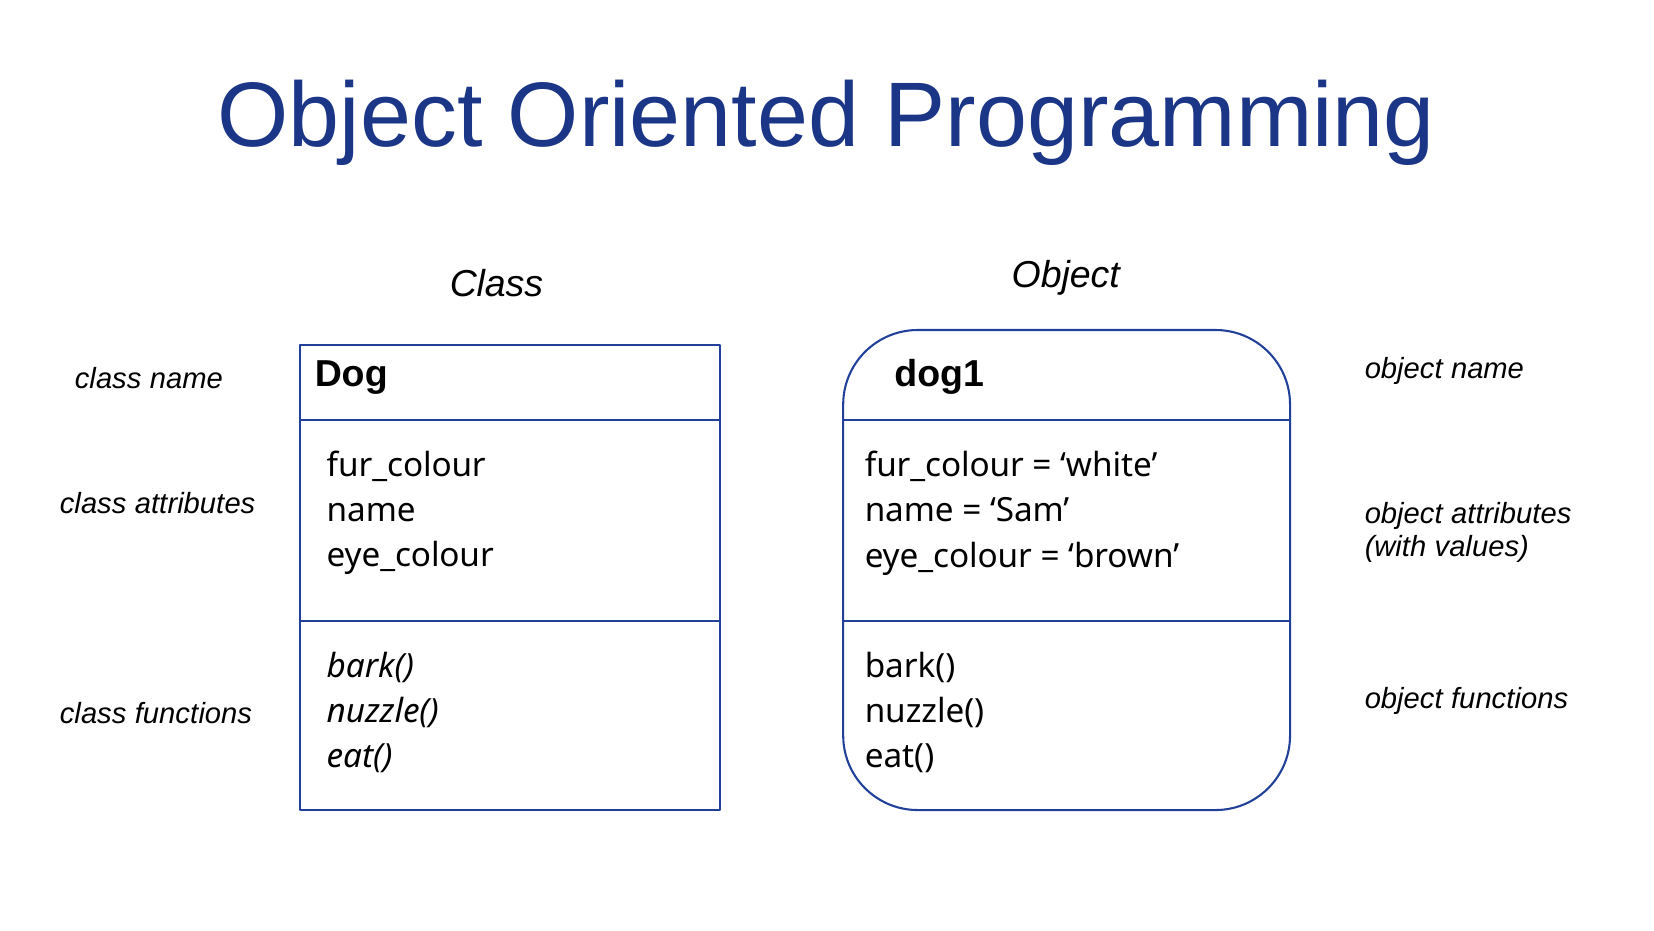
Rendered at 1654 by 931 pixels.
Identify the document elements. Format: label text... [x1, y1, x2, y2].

text_box Object [996, 246, 1471, 346]
text_box Class [435, 255, 856, 312]
title Object Oriented Programming [82, 37, 1572, 193]
text_box dog1 [879, 345, 1300, 402]
text_box object attributes (with values) [1350, 489, 1591, 571]
text_box class functions [45, 690, 286, 771]
text_box object name [1350, 345, 1546, 393]
text_box [843, 330, 1291, 767]
text_box bark() nuzzle() eat() [850, 634, 1271, 774]
text_box fur_colour name eye_colour [311, 433, 732, 615]
text_box bark() nuzzle() eat() [311, 634, 732, 774]
text_box [300, 402, 721, 811]
text_box fur_colour = ‘white’ name = ‘Sam’ eye_colour = ‘brown’ [850, 433, 1321, 725]
text_box class attributes [45, 480, 286, 561]
text_box class name [60, 354, 256, 436]
text_box Dog [300, 345, 721, 402]
text_box object functions [1350, 675, 1591, 756]
text_box [853, 725, 1291, 811]
